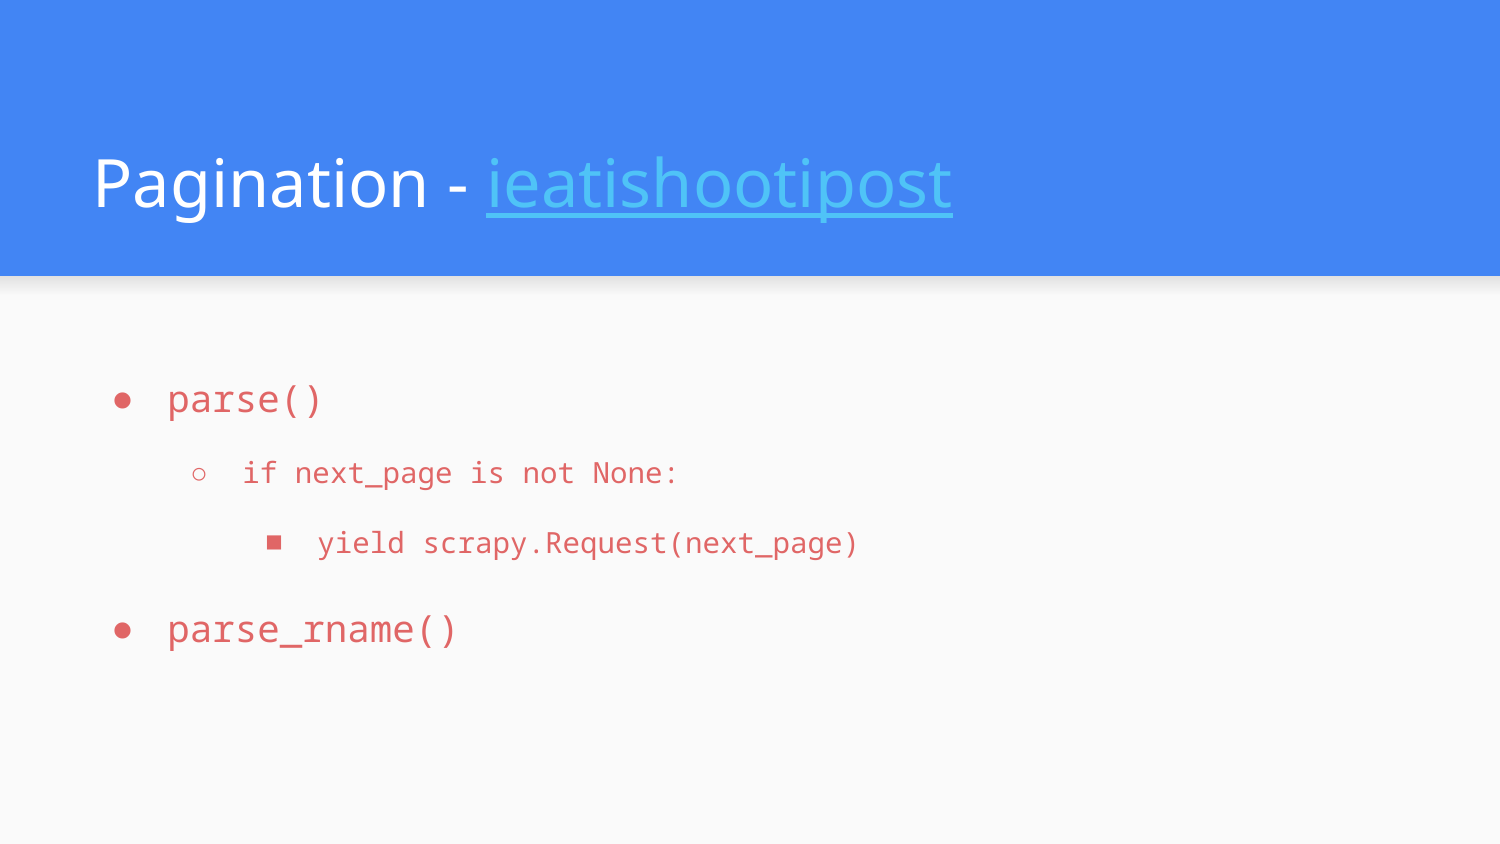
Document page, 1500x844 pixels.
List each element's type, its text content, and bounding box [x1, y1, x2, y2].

title Pagination - ieatishootipost [77, 121, 1427, 248]
list parse() if next_page is not None: yield scrapy.Request(next_page) parse_rname() [77, 314, 1427, 760]
